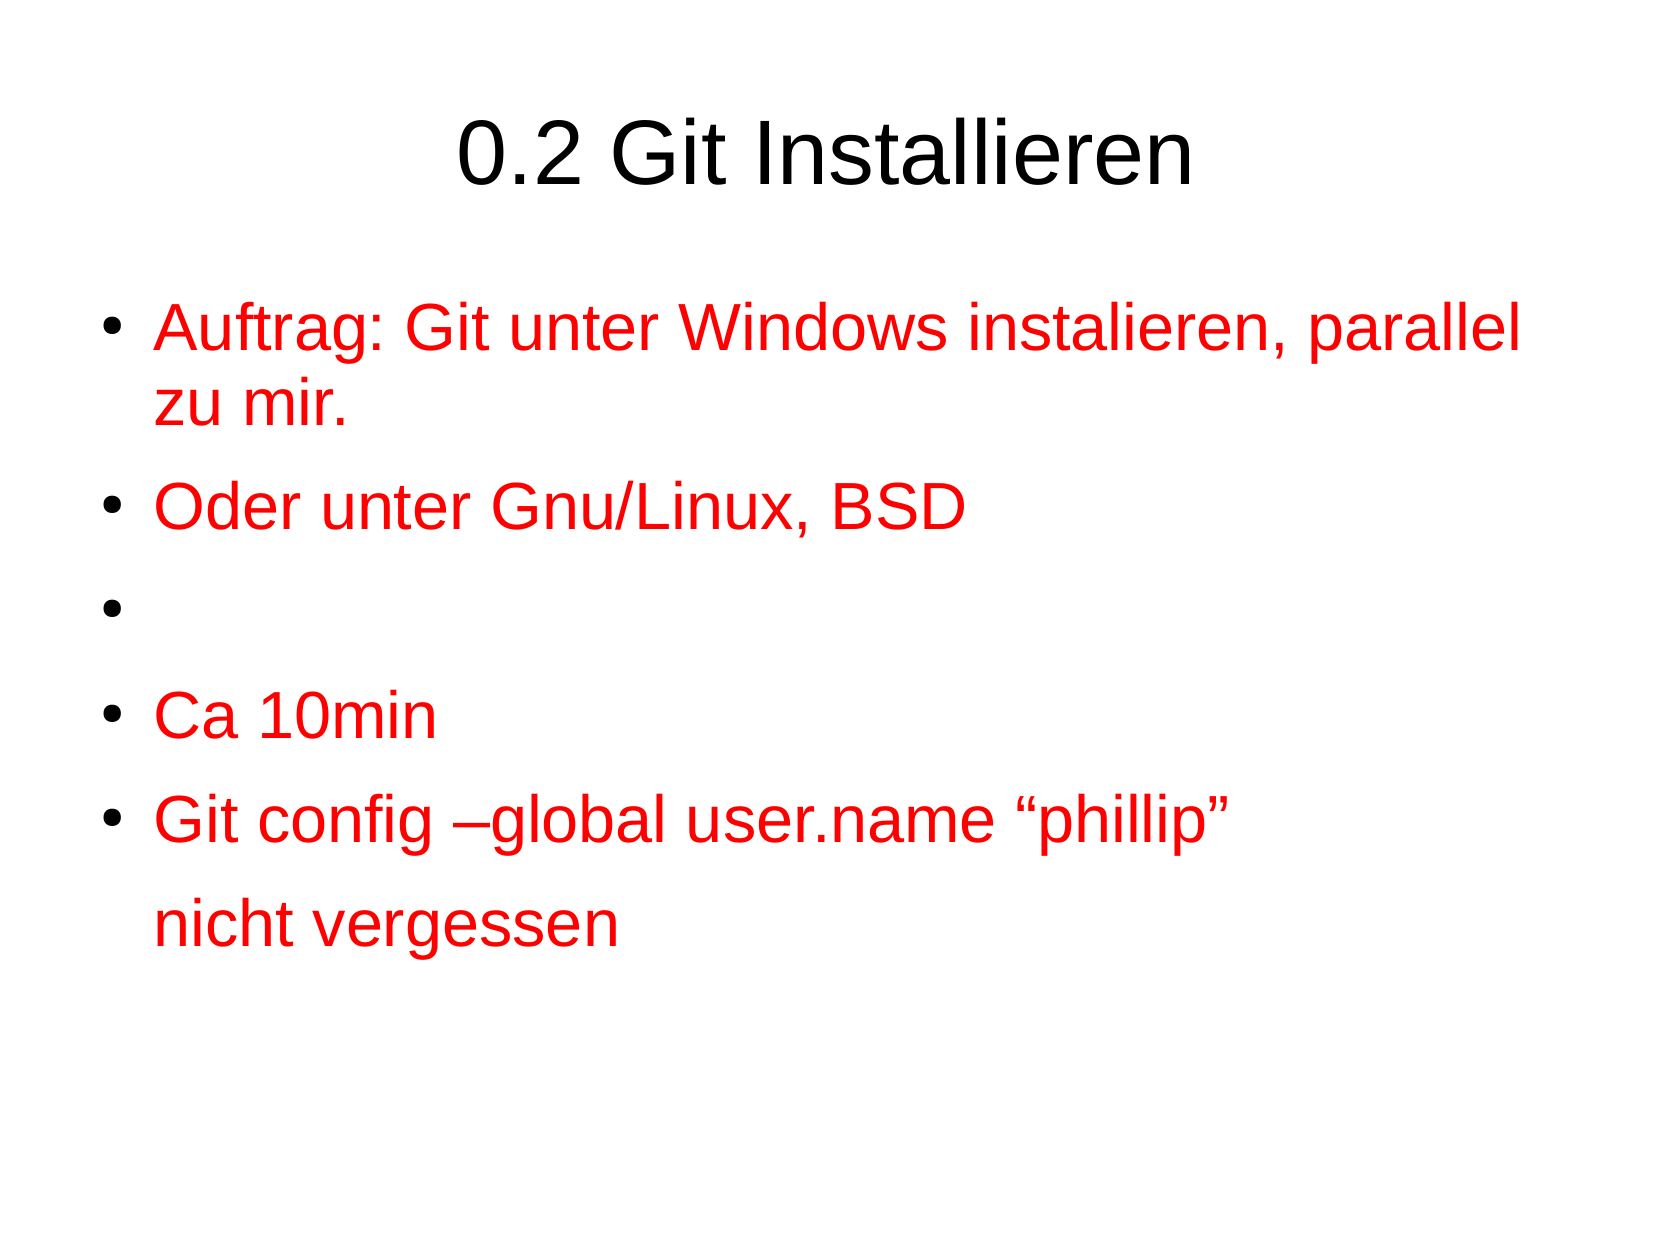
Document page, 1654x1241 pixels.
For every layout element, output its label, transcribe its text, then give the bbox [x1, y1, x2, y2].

title 0.2 Git Installieren [82, 49, 1571, 257]
list Auftrag: Git unter Windows instalieren, parallel zu mir. Oder unter Gnu/Linux, BSD Ca 10min Git config –global user.name “phillip” nicht vergessen [82, 290, 1538, 1010]
